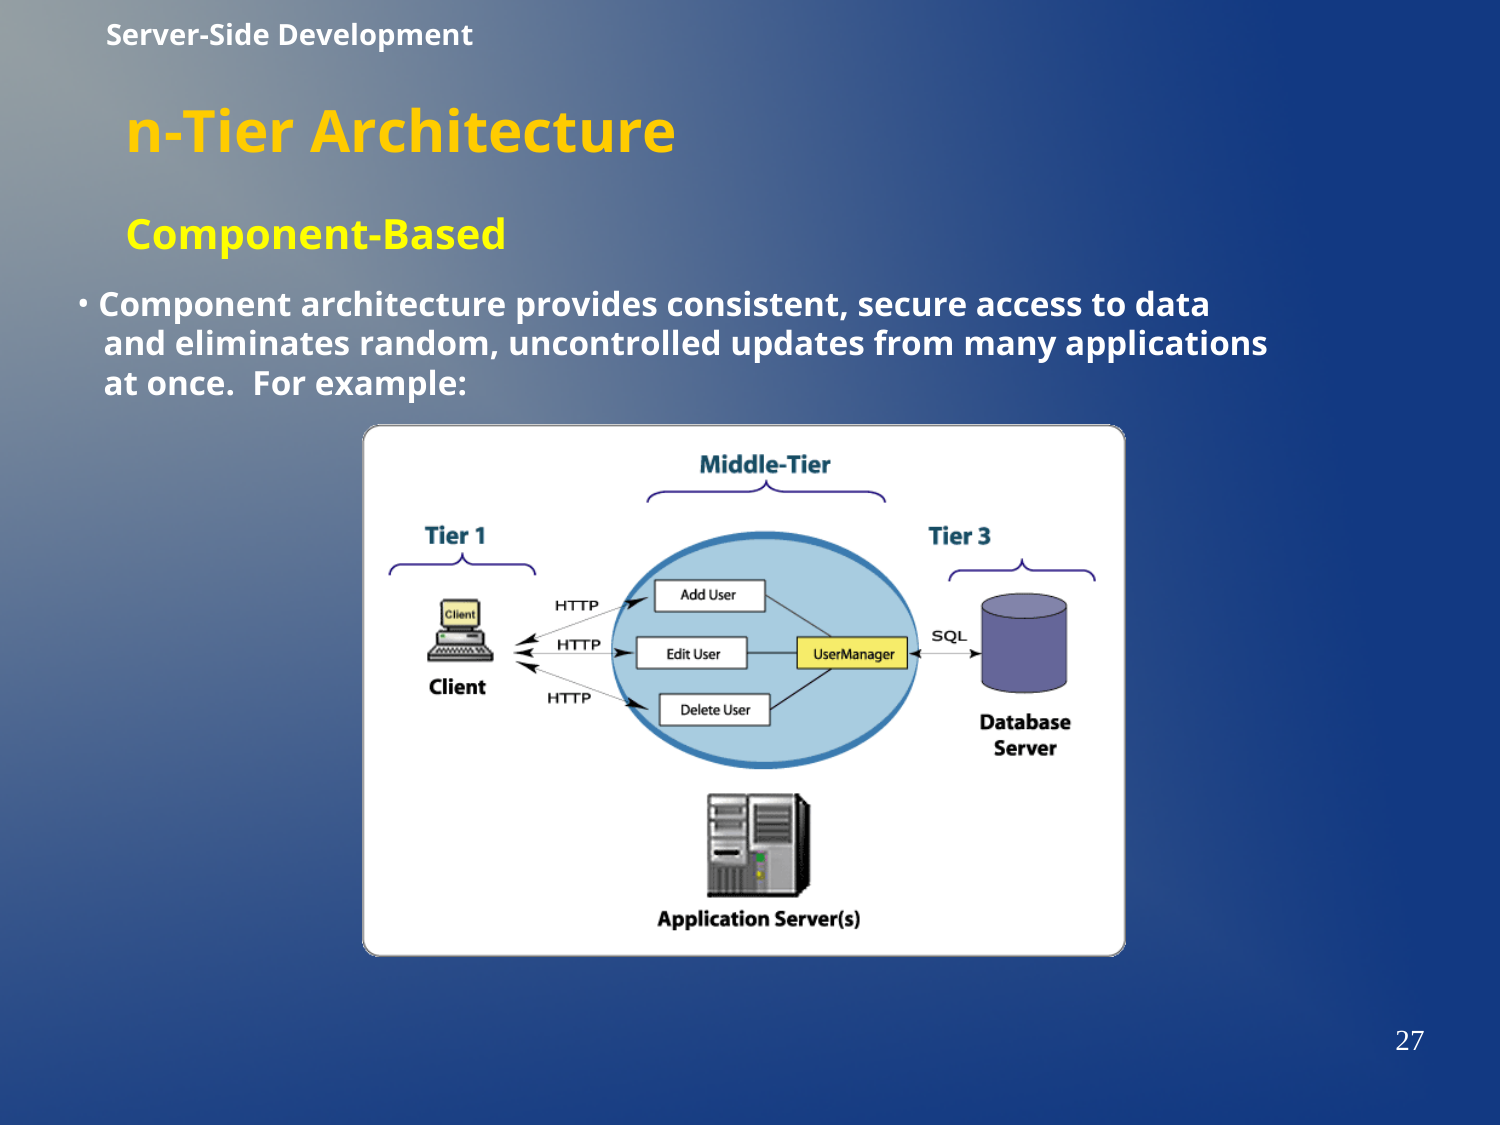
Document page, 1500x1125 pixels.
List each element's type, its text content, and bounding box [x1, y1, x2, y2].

text_box Server-Side Development [83, 8, 489, 59]
text_box Component-Based [110, 200, 523, 266]
text_box n-Tier Architecture [111, 86, 693, 172]
picture [0, 0, 1500, 1125]
text_box Component architecture provides consistent, secure access to data and eliminates random, uncontrolled updates from many applications at once. For example: [62, 274, 1463, 411]
